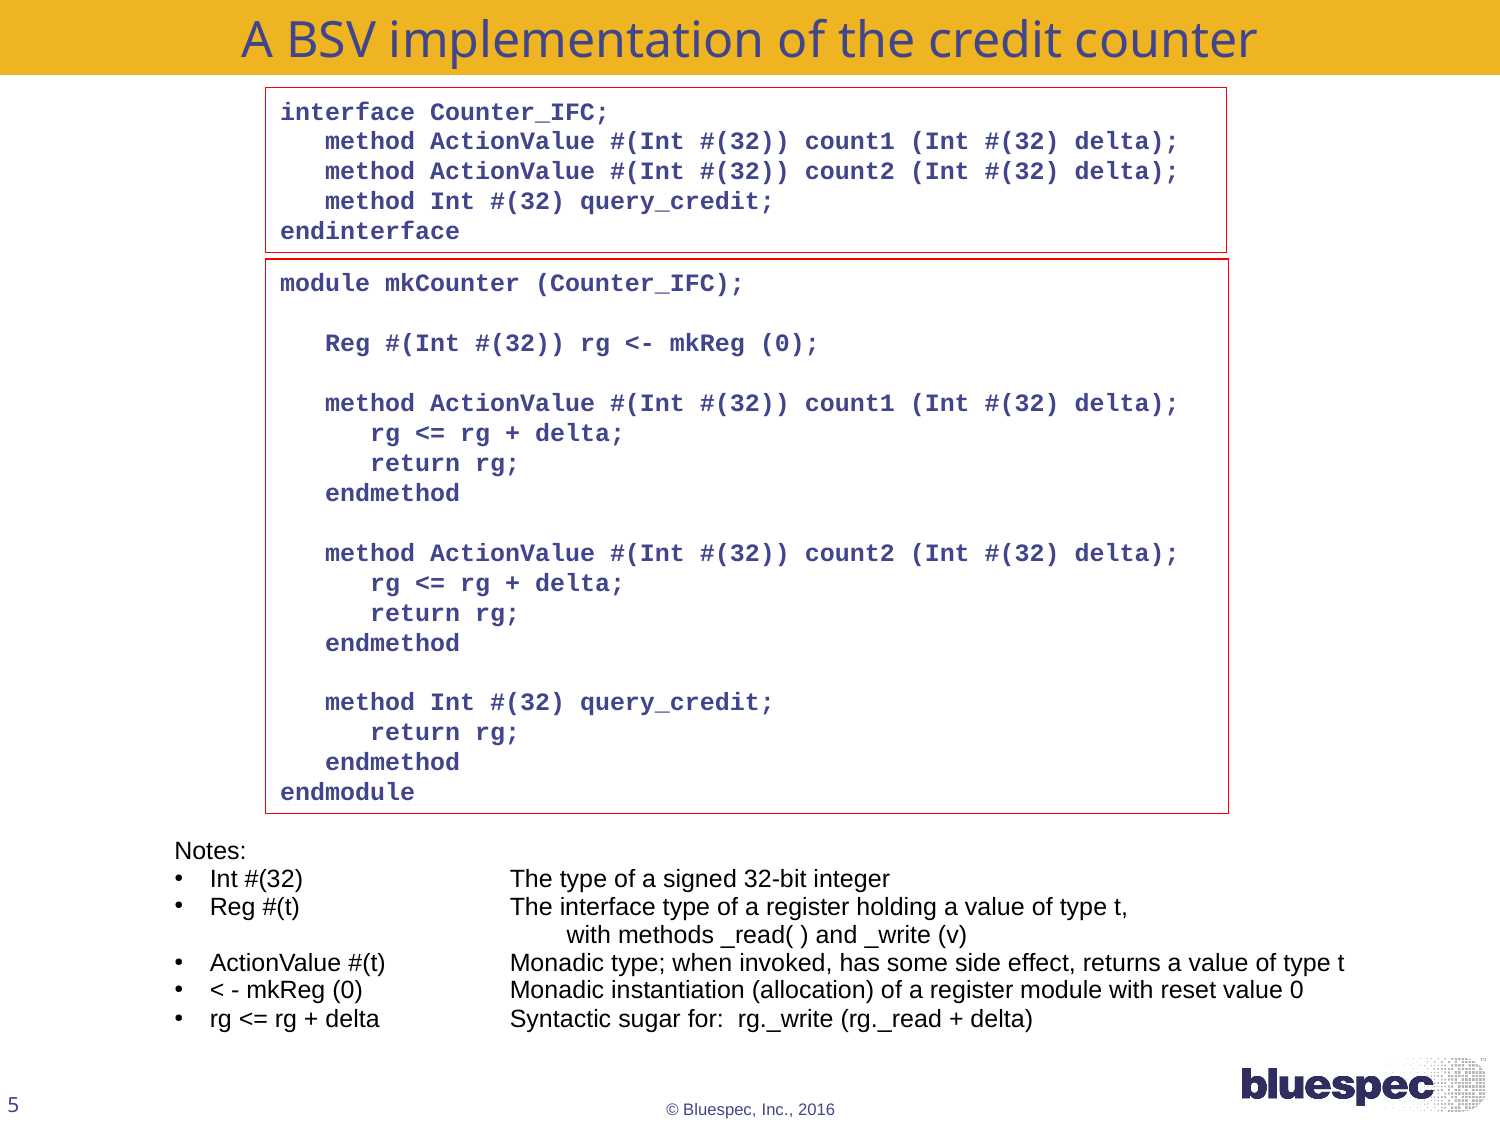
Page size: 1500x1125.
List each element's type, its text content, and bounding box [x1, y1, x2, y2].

picture [1242, 1058, 1487, 1112]
text_box Notes: Int #(32) The type of a signed 32-bit integer Reg #(t) The interface type of a register holding a value of type t, with methods _read( ) and _write (v) ActionValue #(t) Monadic type; when invoked, has some side effect, returns a value of type t < - mkReg (0) Monadic instantiation (allocation) of a register module with reset value 0 rg <= rg + delta Syntactic sugar for: rg._write (rg._read + delta) [159, 828, 1362, 1042]
text_box module mkCounter (Counter_IFC); Reg #(Int #(32)) rg <- mkReg (0); method ActionValue #(Int #(32)) count1 (Int #(32) delta); rg <= rg + delta; return rg; endmethod method ActionValue #(Int #(32)) count2 (Int #(32) delta); rg <= rg + delta; return rg; endmethod method Int #(32) query_credit; return rg; endmethod endmodule [265, 259, 1229, 814]
text_box A BSV implementation of the credit counter [0, 0, 1500, 75]
text_box interface Counter_IFC; method ActionValue #(Int #(32)) count1 (Int #(32) delta); method ActionValue #(Int #(32)) count2 (Int #(32) delta); method Int #(32) query_credit; endinterface [265, 87, 1227, 253]
slide_number <number> [7, 1044, 320, 1120]
